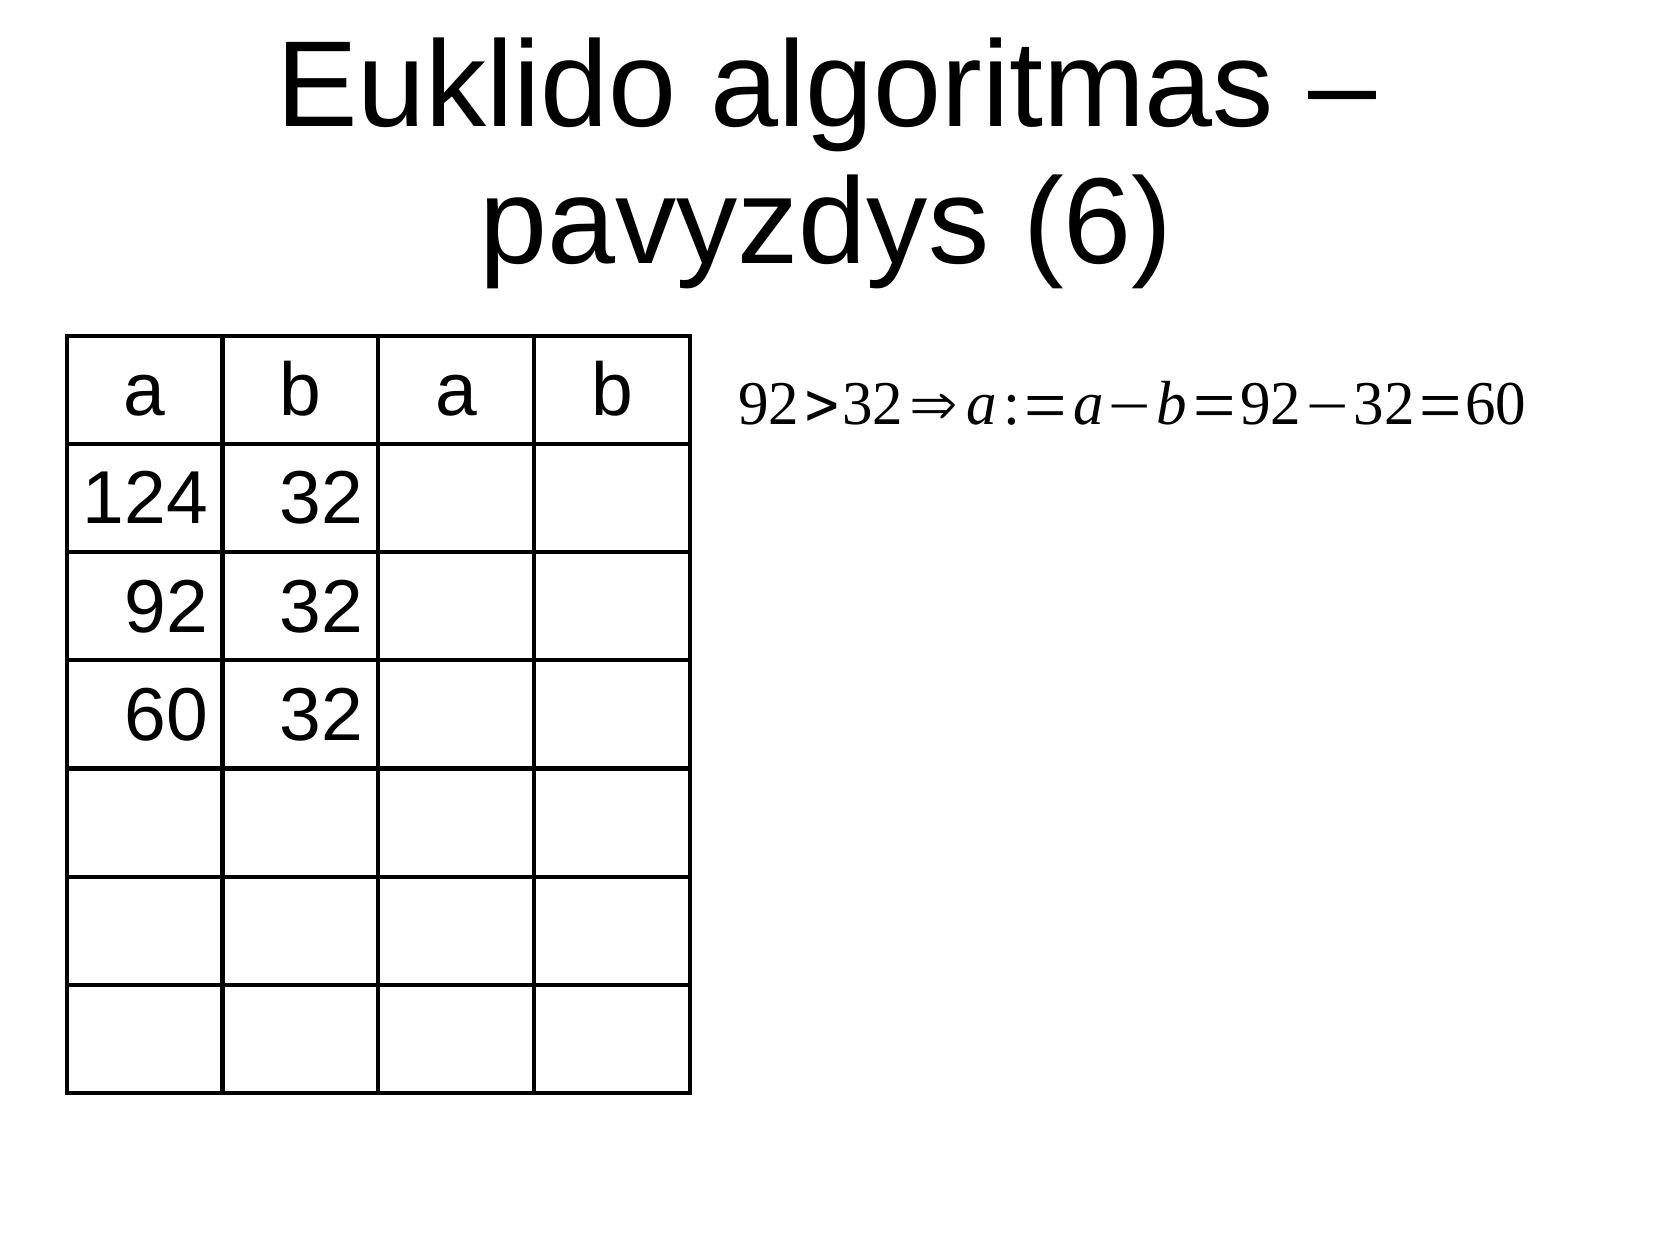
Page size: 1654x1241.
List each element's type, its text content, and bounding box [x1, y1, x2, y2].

table_cell [69, 771, 220, 875]
table_cell [536, 987, 688, 1091]
table_cell [225, 771, 376, 875]
table_cell [380, 987, 532, 1091]
table_cell [536, 879, 688, 983]
table_cell [536, 446, 688, 550]
table_cell [380, 662, 532, 766]
table_cell [380, 879, 532, 983]
table_cell [69, 879, 220, 983]
table_header b [225, 338, 376, 442]
table_cell [536, 662, 688, 766]
table_cell [225, 879, 376, 983]
chart [732, 368, 1534, 438]
table_cell 32 [225, 446, 376, 550]
table_cell [380, 446, 532, 550]
table_cell 32 [225, 662, 376, 766]
table_cell [225, 987, 376, 1091]
table_cell [69, 987, 220, 1091]
table_cell [536, 771, 688, 875]
table_header a [69, 338, 220, 442]
table_header a [380, 338, 532, 442]
title Euklido algoritmas – pavyzdys (6) [82, 16, 1571, 290]
table_cell 60 [69, 662, 220, 766]
table_cell [380, 771, 532, 875]
table_cell 92 [69, 554, 220, 658]
table_cell [536, 554, 688, 658]
table_cell [380, 554, 532, 658]
table_cell 124 [69, 446, 220, 550]
table_cell 32 [225, 554, 376, 658]
table_header b [536, 338, 688, 442]
